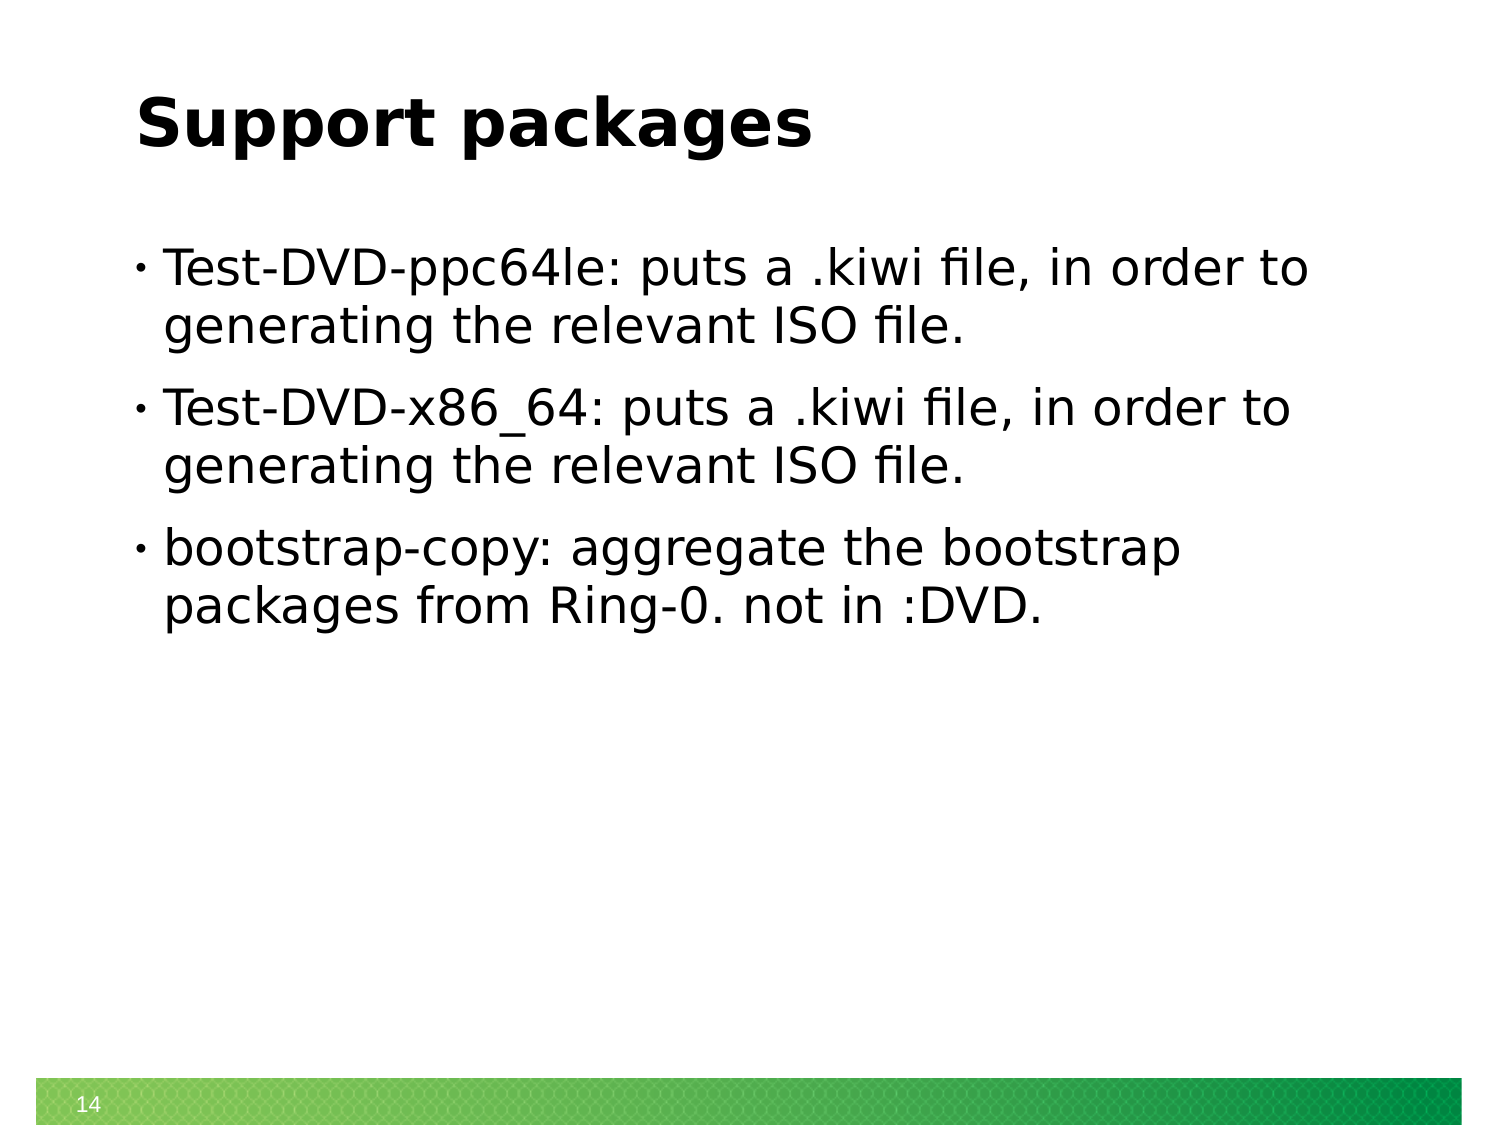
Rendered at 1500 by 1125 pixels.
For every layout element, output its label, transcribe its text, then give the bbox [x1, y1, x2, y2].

picture [36, 1078, 1462, 1125]
title Support packages [135, 41, 1372, 204]
list Test-DVD-ppc64le: puts a .kiwi file, in order to generating the relevant ISO file. Test-DVD-x86_64: puts a .kiwi file, in order to generating the relevant ISO file. bootstrap-copy: aggregate the bootstrap packages from Ring-0. not in :DVD. [135, 238, 1372, 982]
